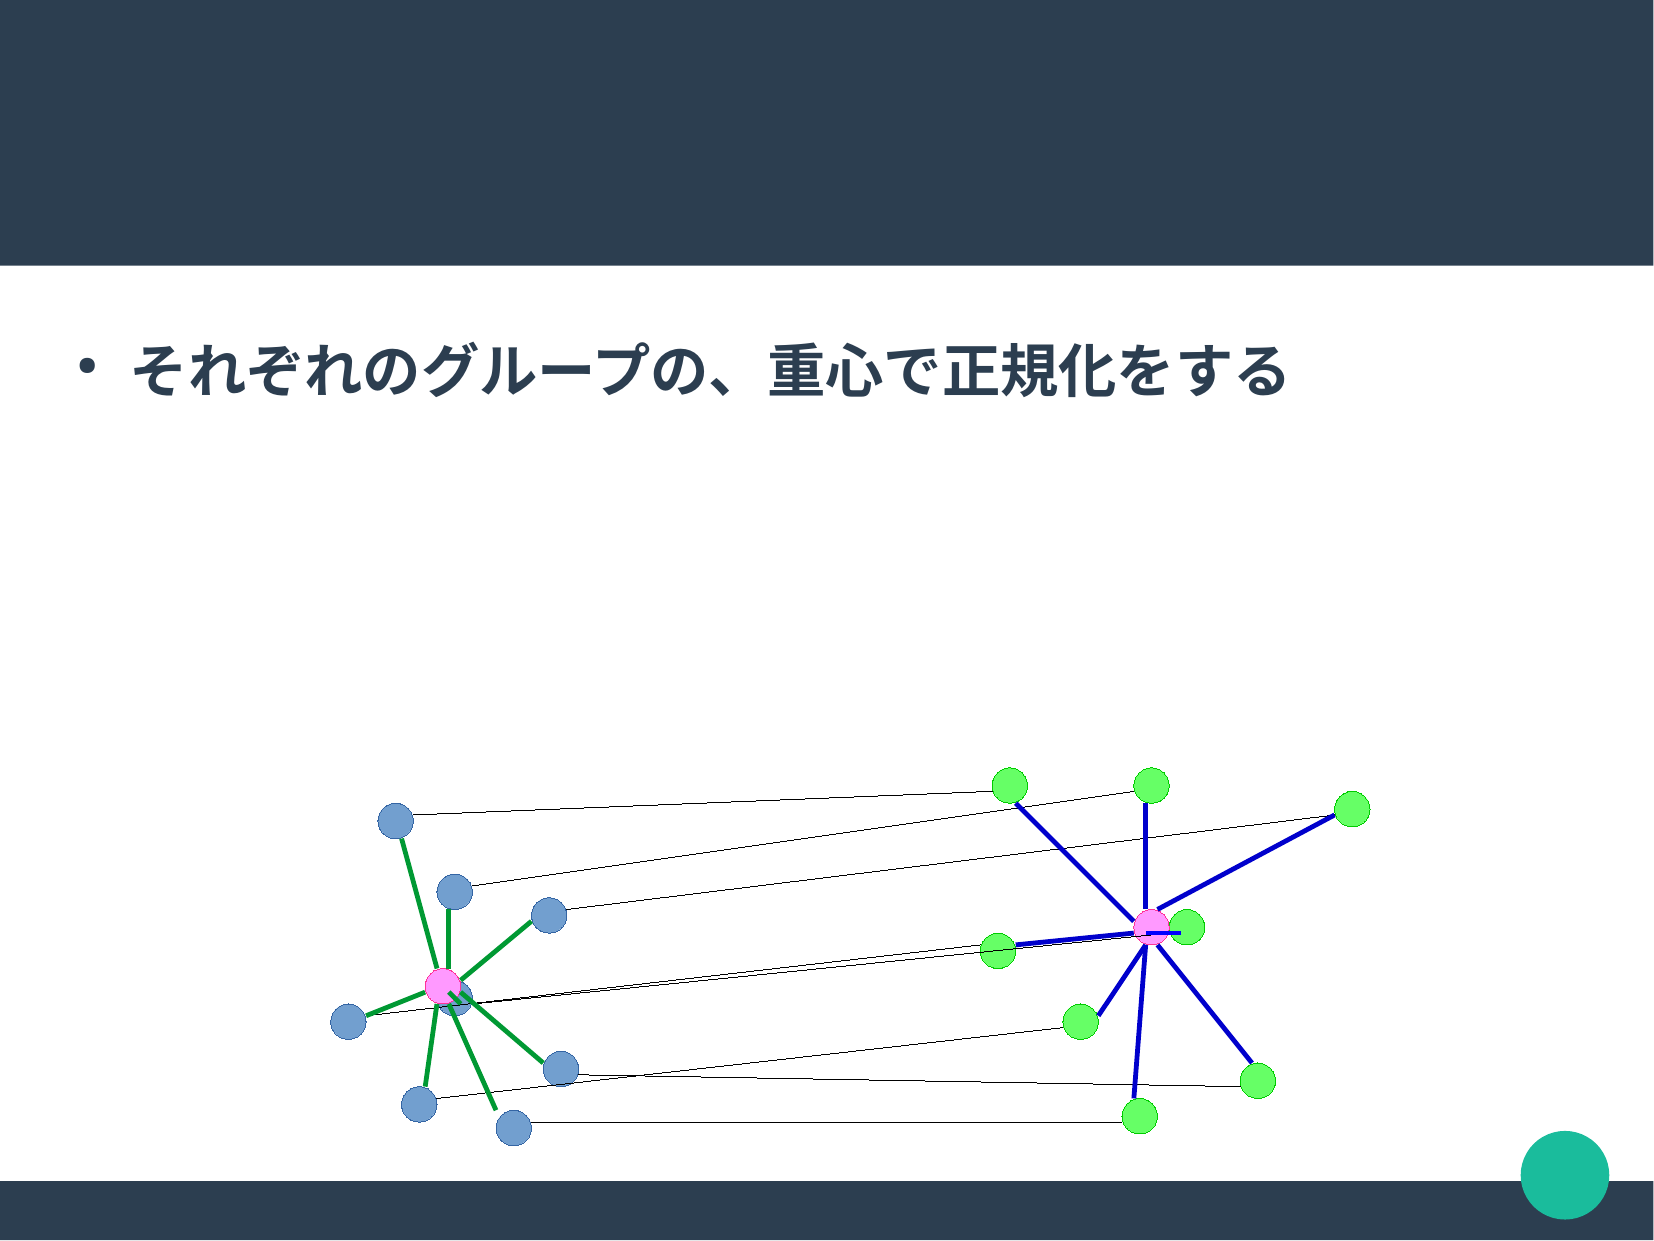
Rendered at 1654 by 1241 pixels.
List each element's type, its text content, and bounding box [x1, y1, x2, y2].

text_box [1133, 909, 1205, 945]
text_box [436, 874, 473, 910]
text_box [1334, 791, 1371, 827]
text_box [980, 933, 1016, 969]
list それぞれのグループの、重心で正規化をする [59, 324, 1595, 745]
text_box [377, 803, 414, 839]
text_box [531, 897, 567, 934]
text_box [1121, 1098, 1158, 1134]
text_box [401, 1086, 438, 1123]
text_box [992, 767, 1028, 804]
text_box [496, 1110, 532, 1146]
text_box [543, 1051, 579, 1087]
text_box [1133, 767, 1170, 804]
text_box [1240, 1062, 1276, 1099]
text_box [1062, 1003, 1099, 1040]
text_box [425, 968, 473, 1016]
text_box [330, 1003, 367, 1040]
